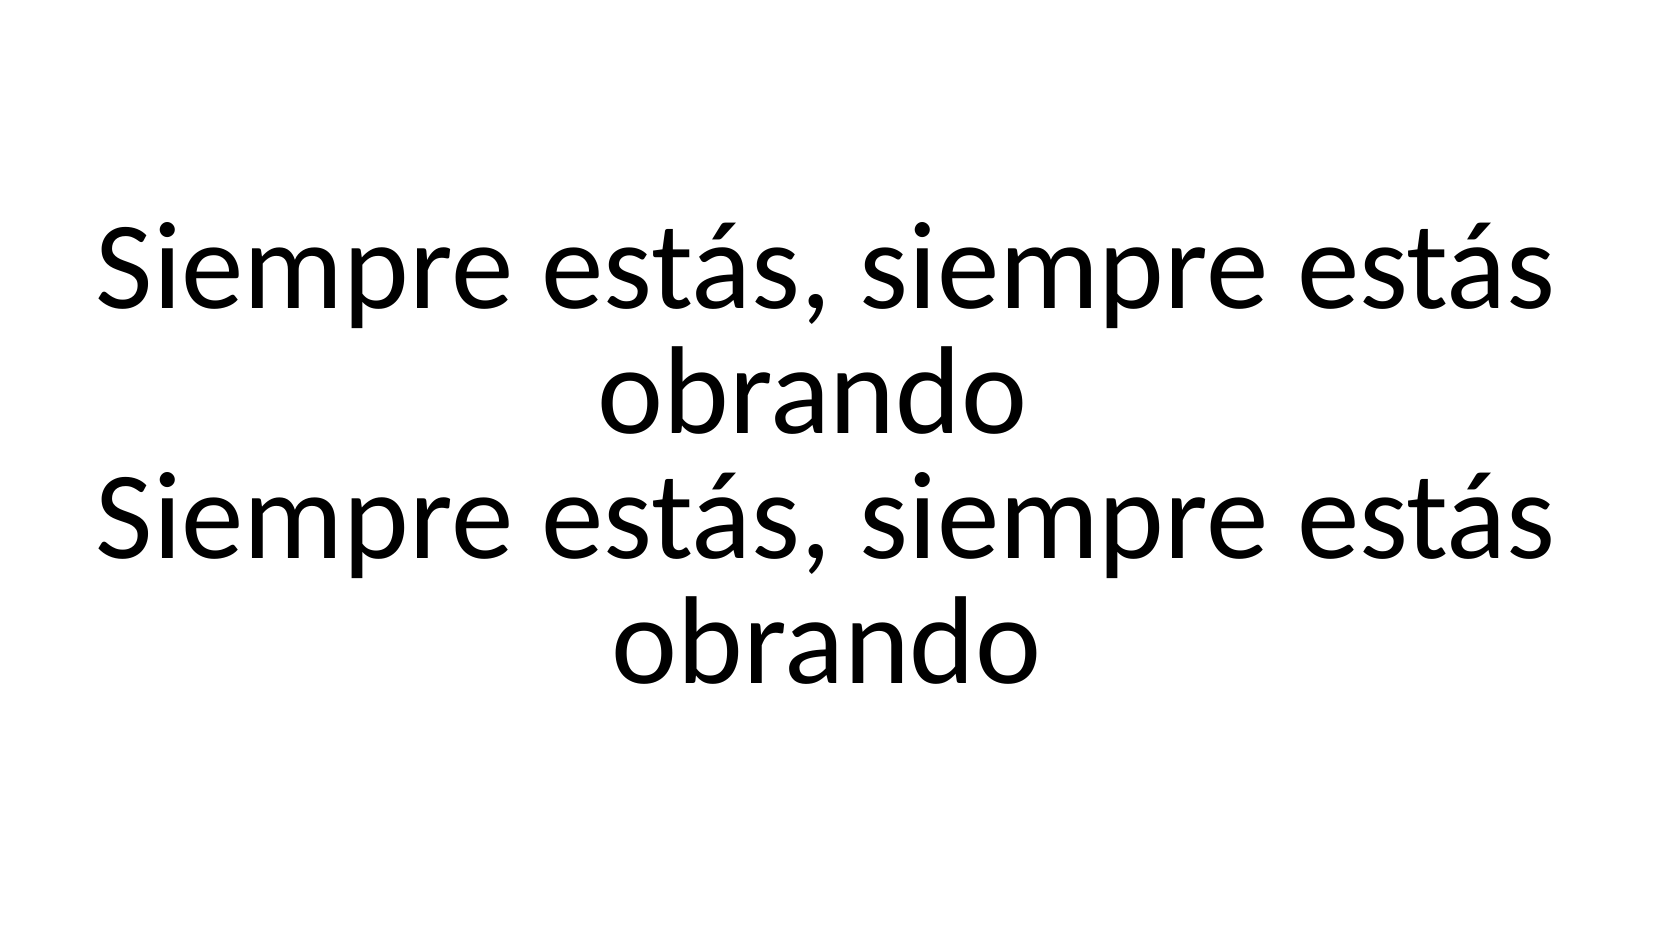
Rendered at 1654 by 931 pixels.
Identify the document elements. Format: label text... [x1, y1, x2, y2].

title Siempre estás, siempre estás obrando Siempre estás, siempre estás obrando [0, 0, 1654, 931]
